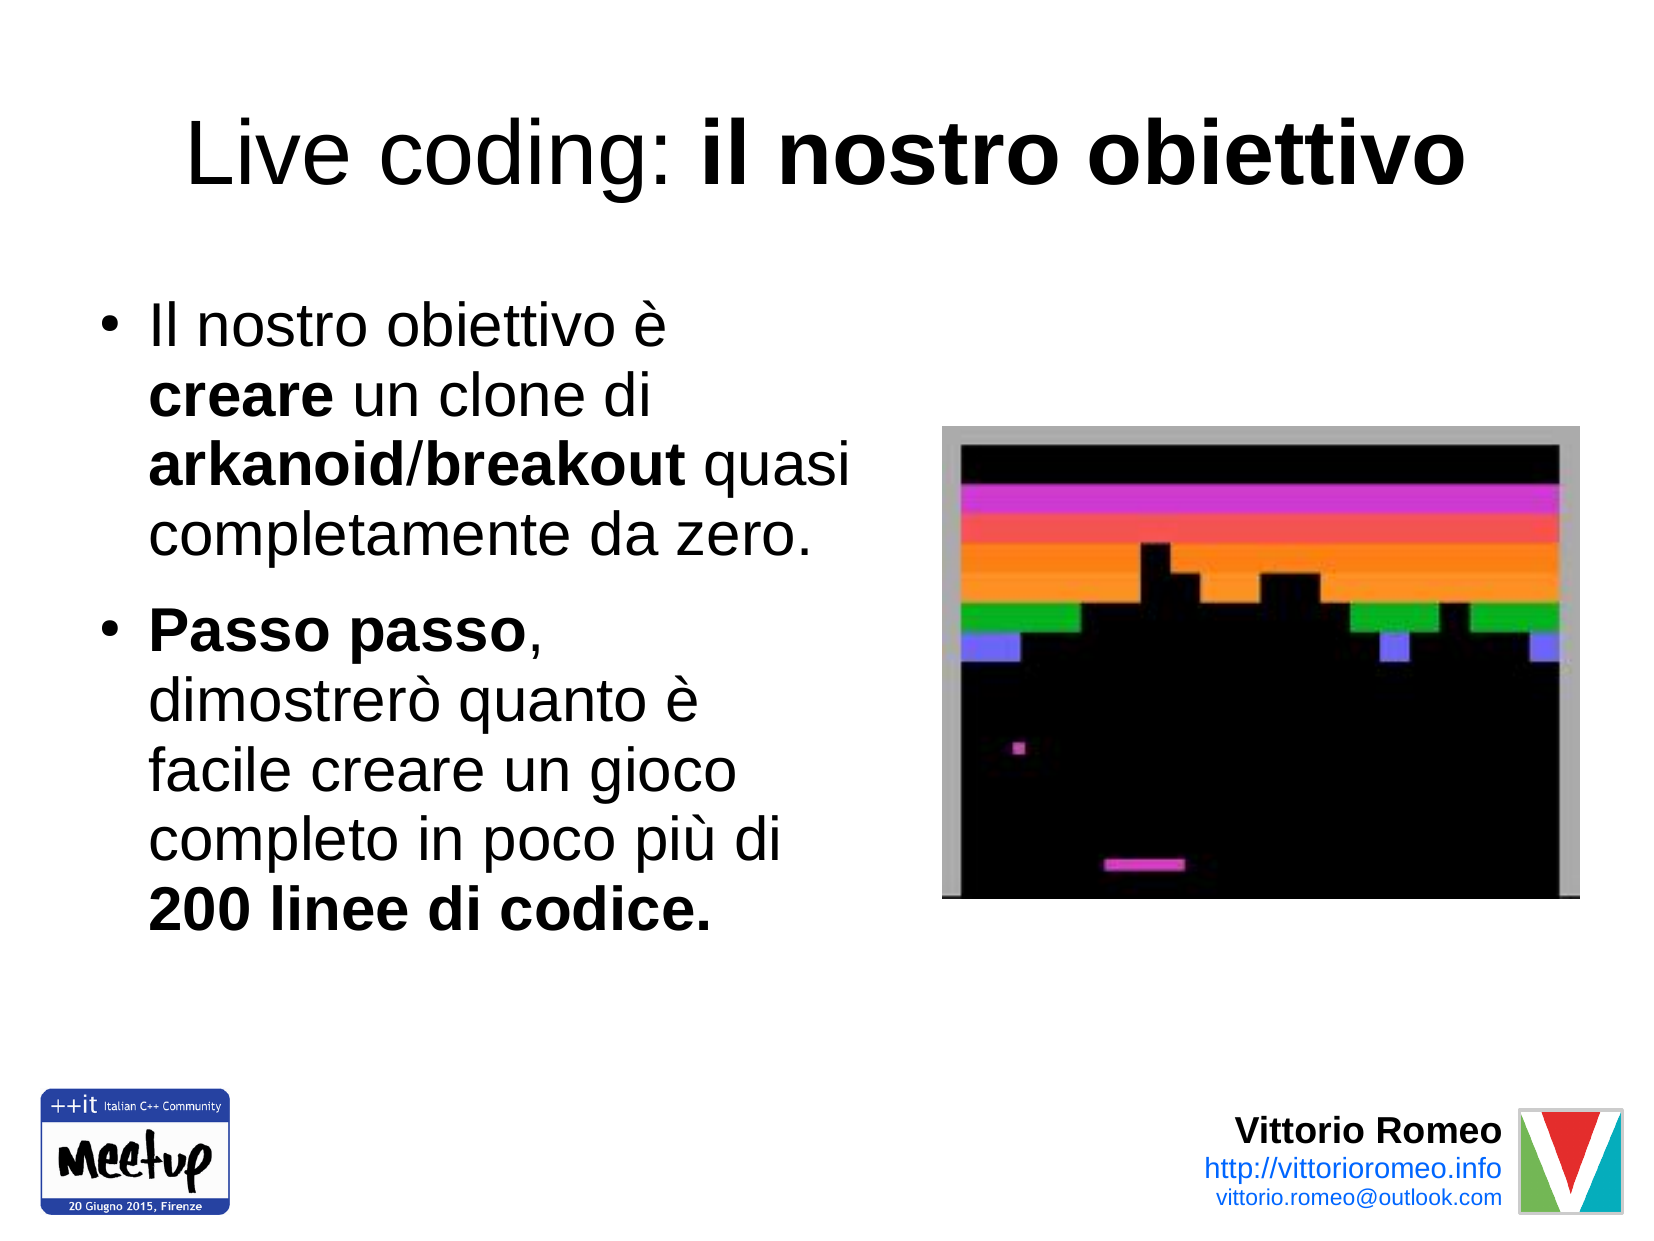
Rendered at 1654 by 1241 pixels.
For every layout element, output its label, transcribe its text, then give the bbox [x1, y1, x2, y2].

picture [40, 1088, 230, 1215]
list Il nostro obiettivo è creare un clone di arkanoid/breakout quasi completamente da zero. Passo passo, dimostrerò quanto è facile creare un gioco completo in poco più di 200 linee di codice. [82, 290, 853, 1010]
title Live coding: il nostro obiettivo [82, 49, 1571, 257]
picture [942, 426, 1580, 899]
picture [1521, 1112, 1621, 1212]
